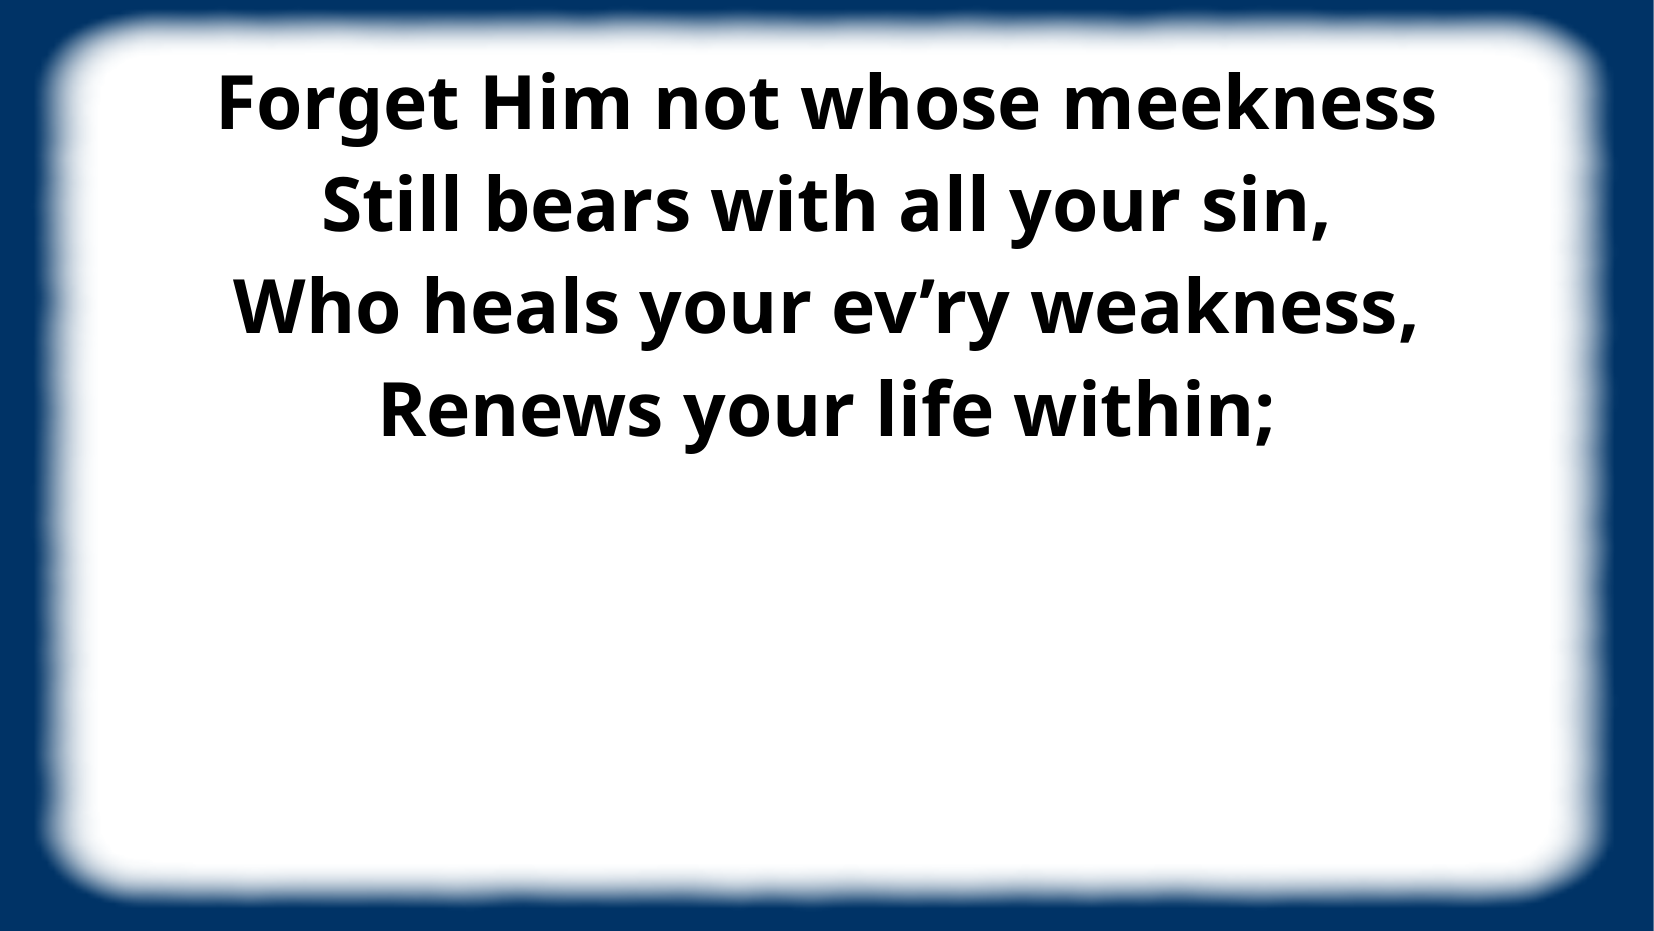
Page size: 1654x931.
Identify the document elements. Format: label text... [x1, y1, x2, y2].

picture [0, 0, 1654, 931]
text_box Forget Him not whose meekness Still bears with all your sin, Who heals your ev’ry weakness, Renews your life within; [84, 41, 1570, 456]
